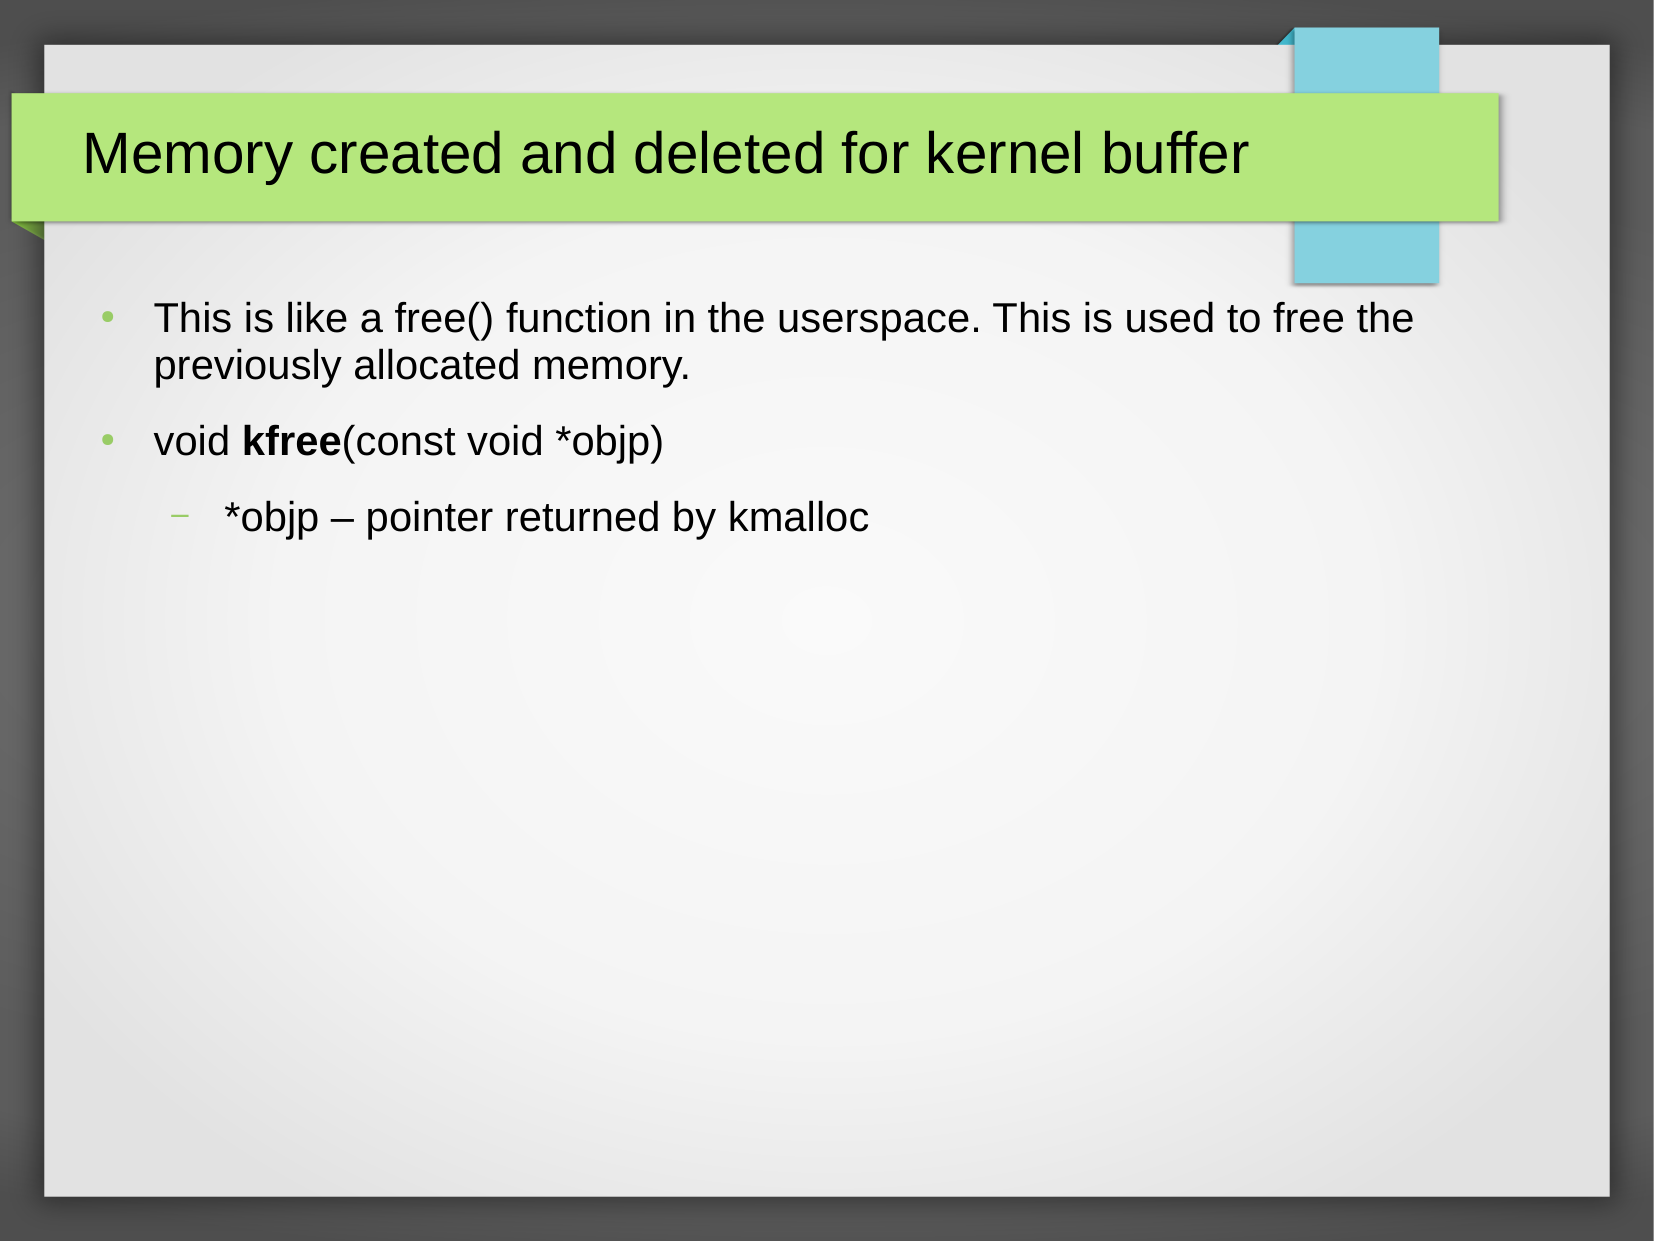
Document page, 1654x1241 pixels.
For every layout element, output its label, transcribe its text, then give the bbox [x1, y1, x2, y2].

picture [0, 0, 1654, 1241]
list This is like a free() function in the userspace. This is used to free the previously allocated memory. void kfree(const void *objp) *objp – pointer returned by kmalloc [82, 295, 1571, 1015]
title Memory created and deleted for kernel buffer [82, 94, 1264, 213]
